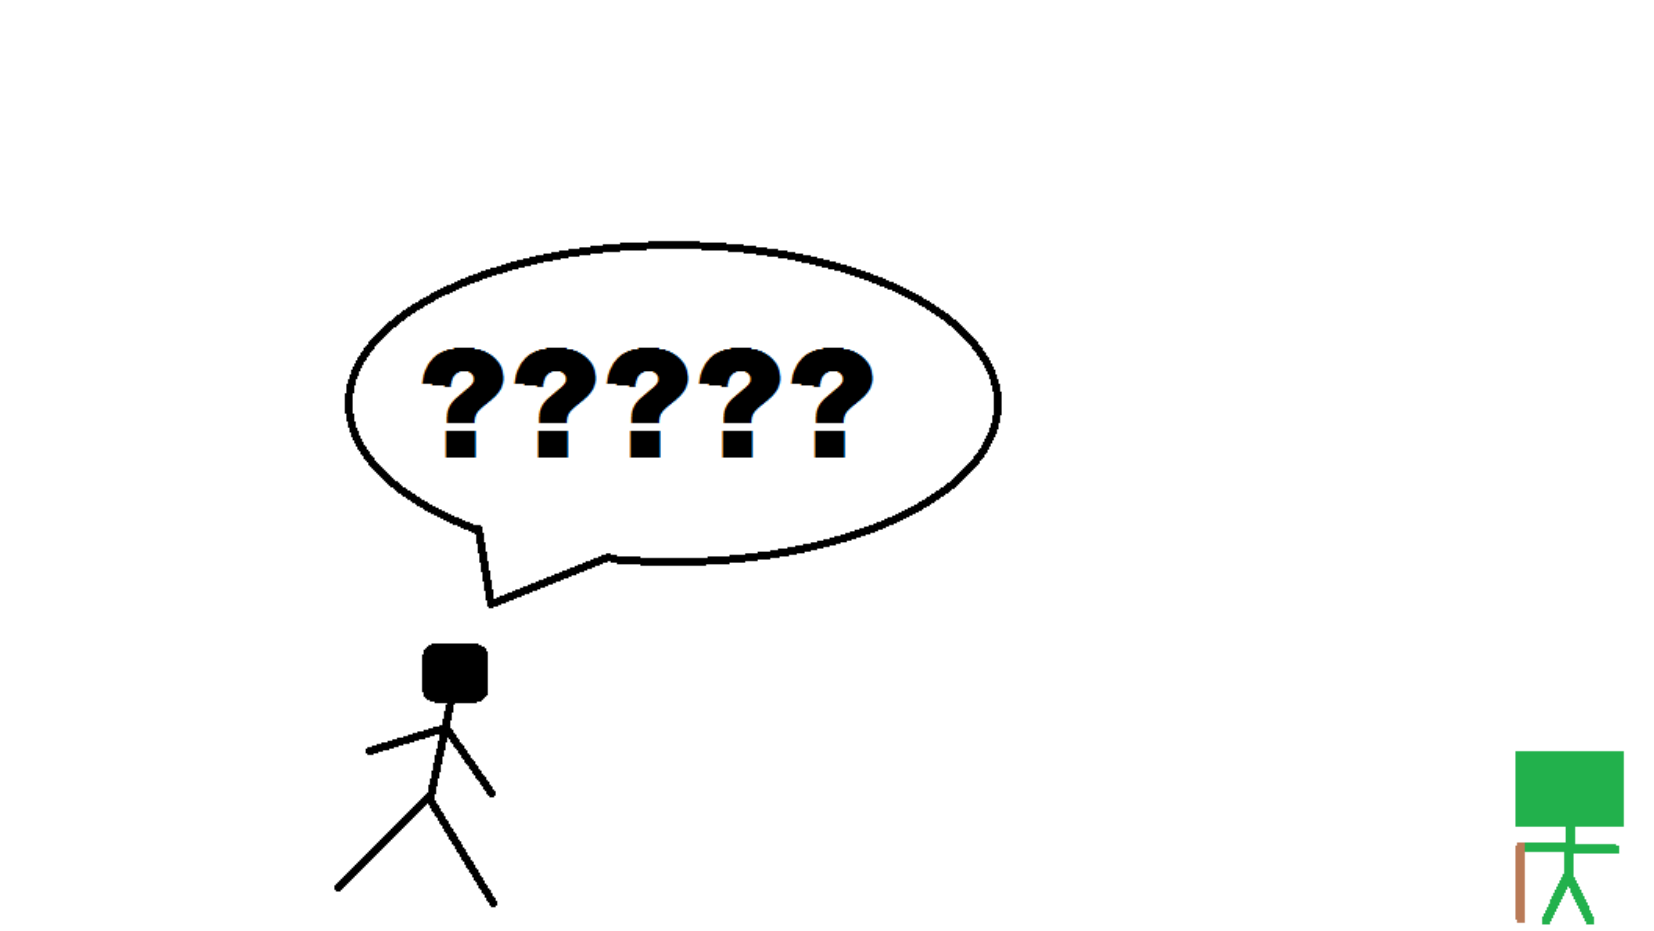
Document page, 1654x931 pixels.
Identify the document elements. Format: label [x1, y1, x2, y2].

picture [1500, 742, 1643, 931]
picture [283, 188, 1016, 931]
